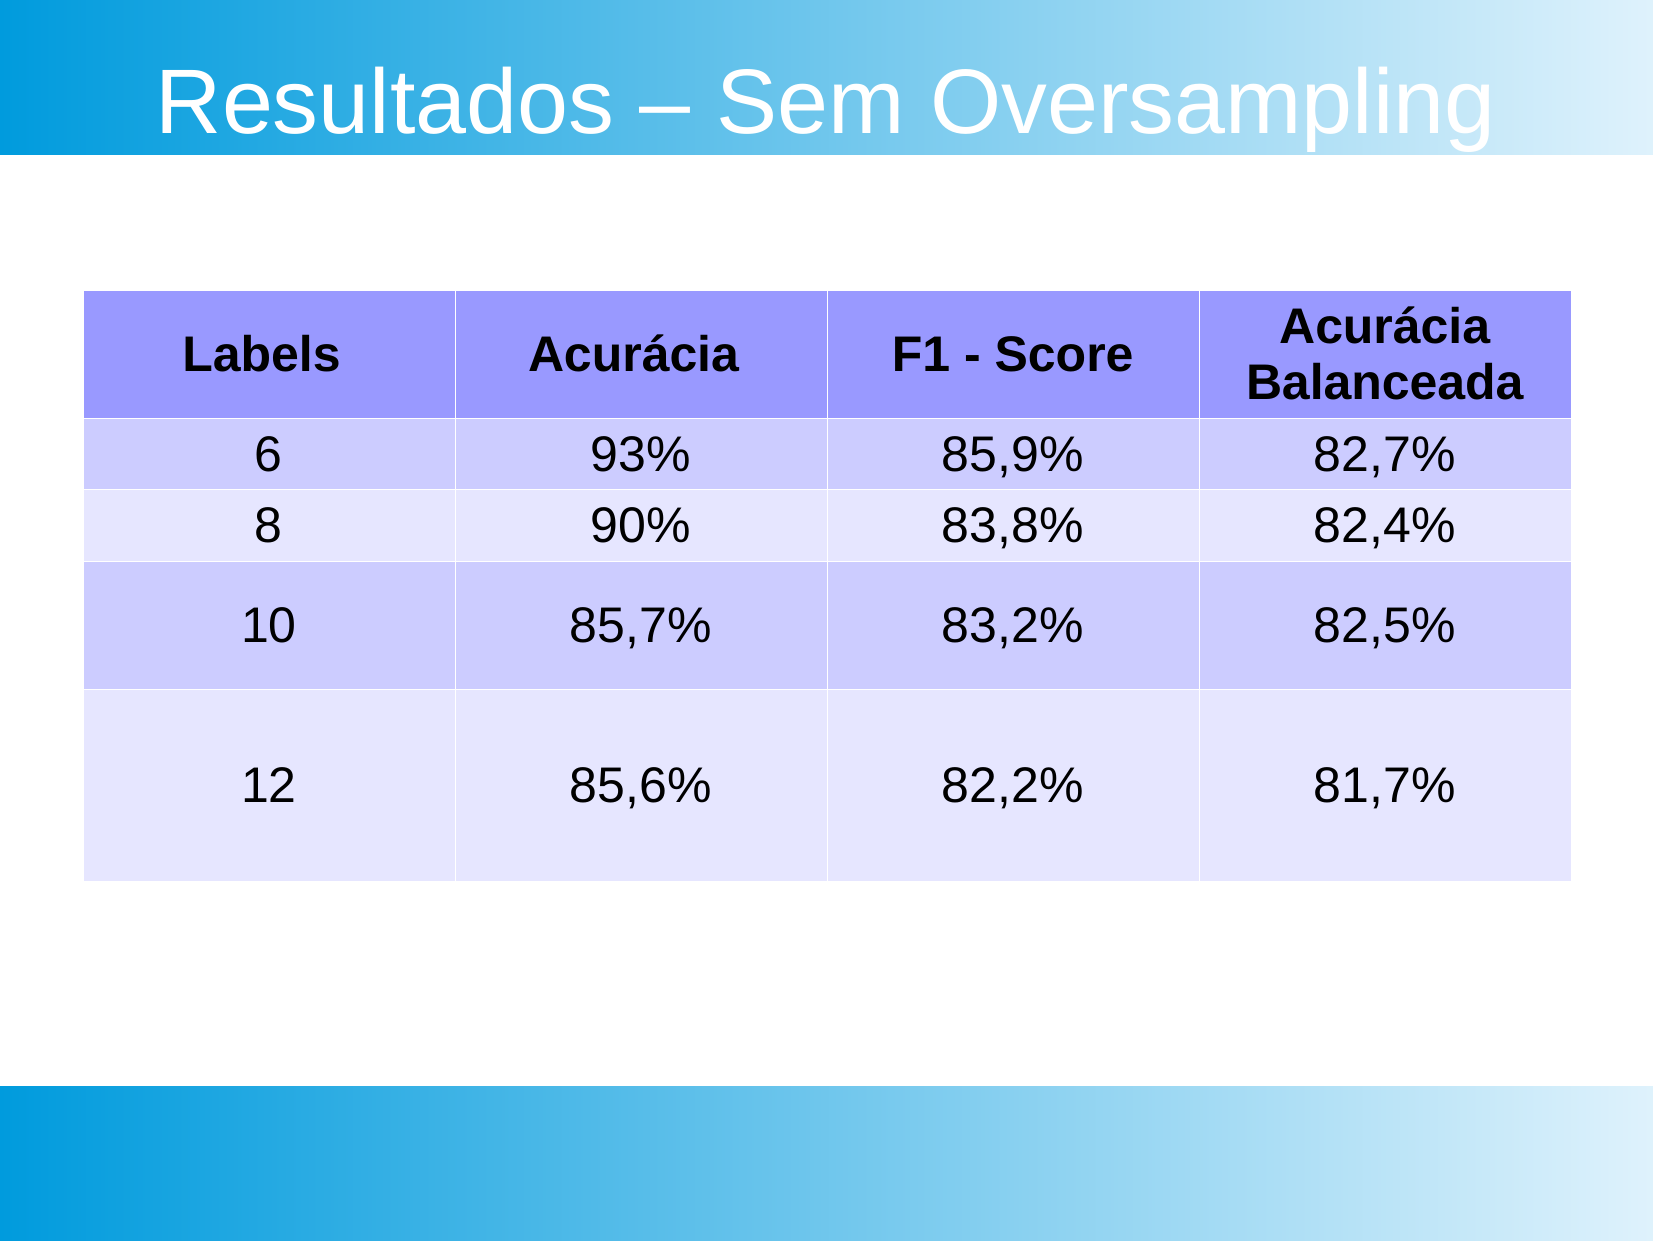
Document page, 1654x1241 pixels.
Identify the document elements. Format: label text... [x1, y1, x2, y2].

table_cell 82,4% [1200, 490, 1571, 561]
table_cell 93% [456, 419, 827, 489]
table_header Acurácia [456, 291, 827, 418]
table_cell 83,2% [828, 562, 1199, 689]
table_cell 82,7% [1200, 419, 1571, 489]
table_cell 90% [456, 490, 827, 561]
table_header Acurácia Balanceada [1200, 291, 1571, 418]
table_header F1 - Score [828, 291, 1199, 418]
title Resultados – Sem Oversampling [82, 49, 1571, 155]
table_cell 82,5% [1200, 562, 1571, 689]
table_cell 81,7% [1200, 690, 1571, 881]
table_cell 83,8% [828, 490, 1199, 561]
table_cell 82,2% [828, 690, 1199, 881]
table_cell 8 [84, 490, 455, 561]
table_cell 10 [84, 562, 455, 689]
table_cell 6 [84, 419, 455, 489]
table_cell 85,6% [456, 690, 827, 881]
table_cell 85,9% [828, 419, 1199, 489]
table_cell 12 [84, 690, 455, 881]
table_cell 85,7% [456, 562, 827, 689]
table_header Labels [84, 291, 455, 418]
